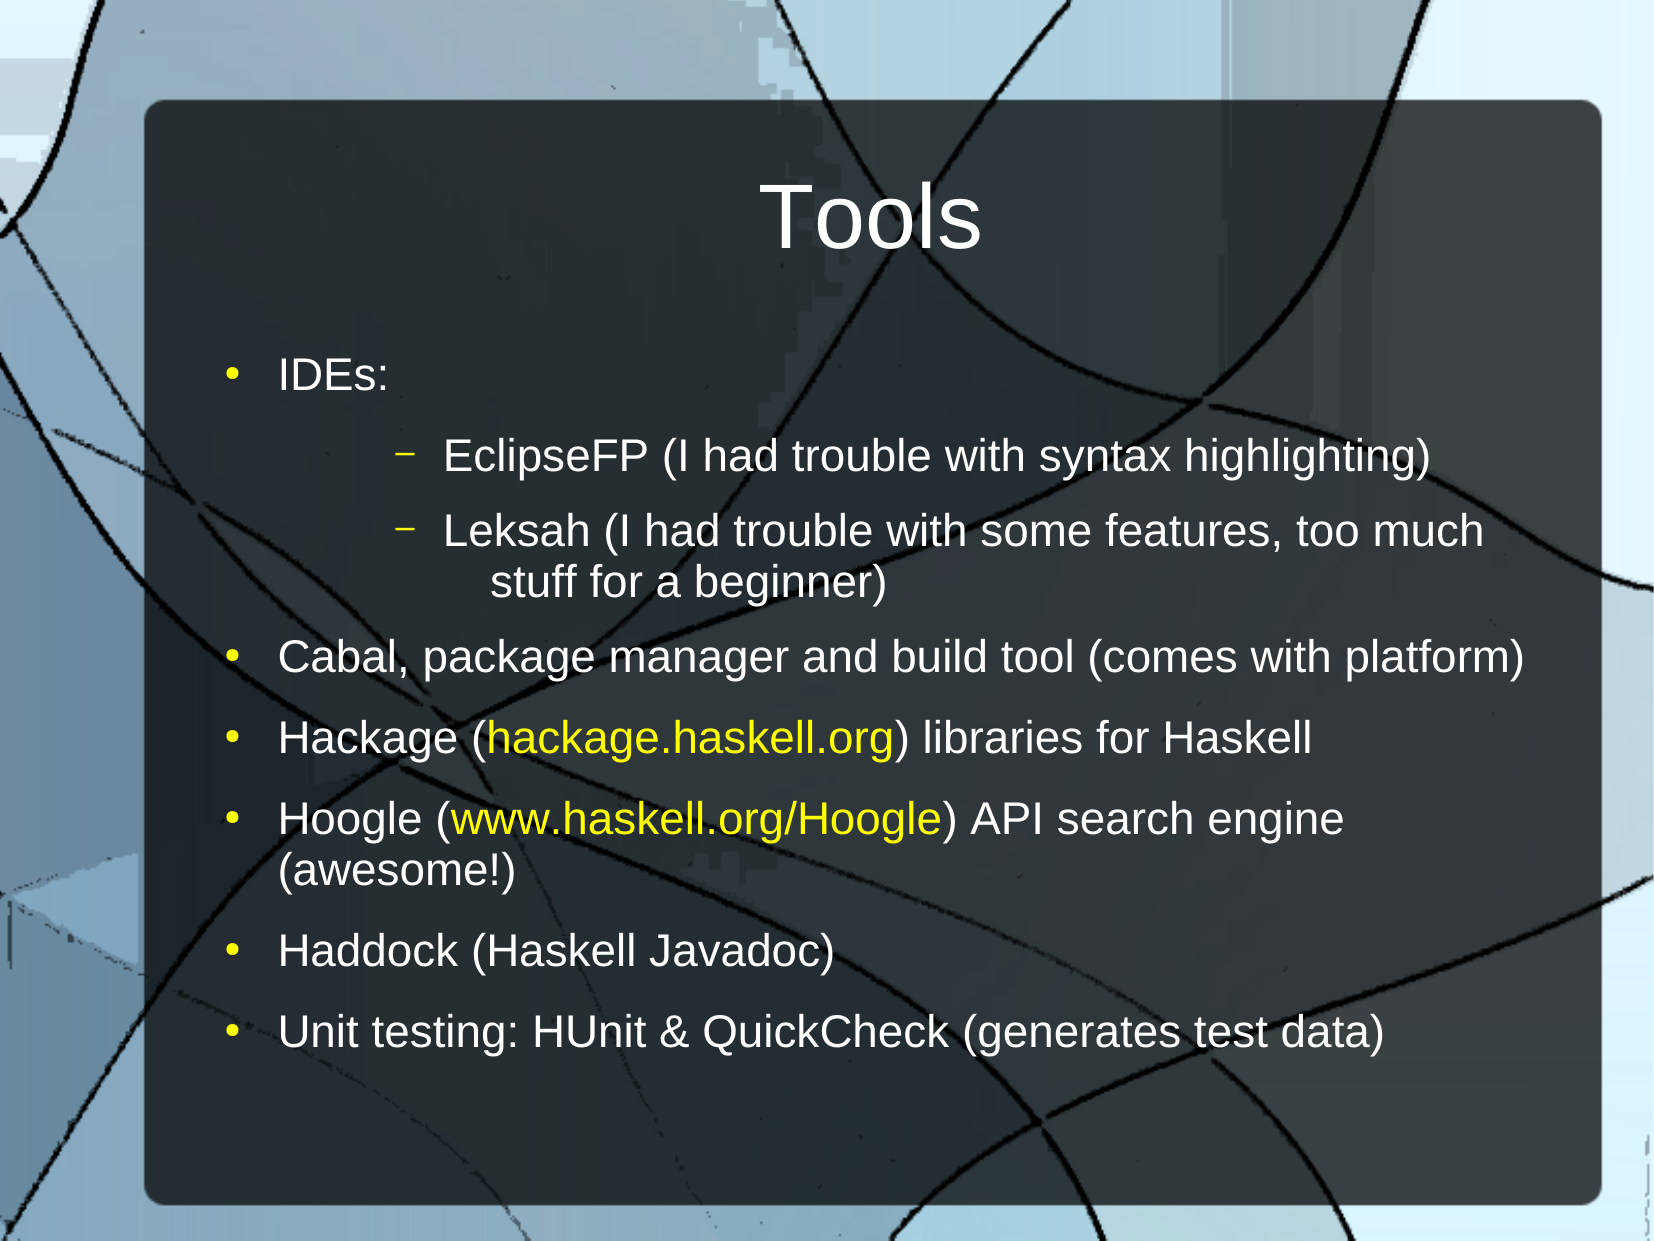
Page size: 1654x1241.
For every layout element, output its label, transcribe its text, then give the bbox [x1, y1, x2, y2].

picture [0, 0, 1654, 1241]
title Tools [159, 108, 1583, 325]
list IDEs: EclipseFP (I had trouble with syntax highlighting) Leksah (I had trouble with some features, too much stuff for a beginner) Cabal, package manager and build tool (comes with platform) Hackage (hackage.haskell.org) libraries for Haskell Hoogle (www.haskell.org/Hoogle) API search engine (awesome!) Haddock (Haskell Javadoc) Unit testing: HUnit & QuickCheck (generates test data) [206, 349, 1571, 1168]
